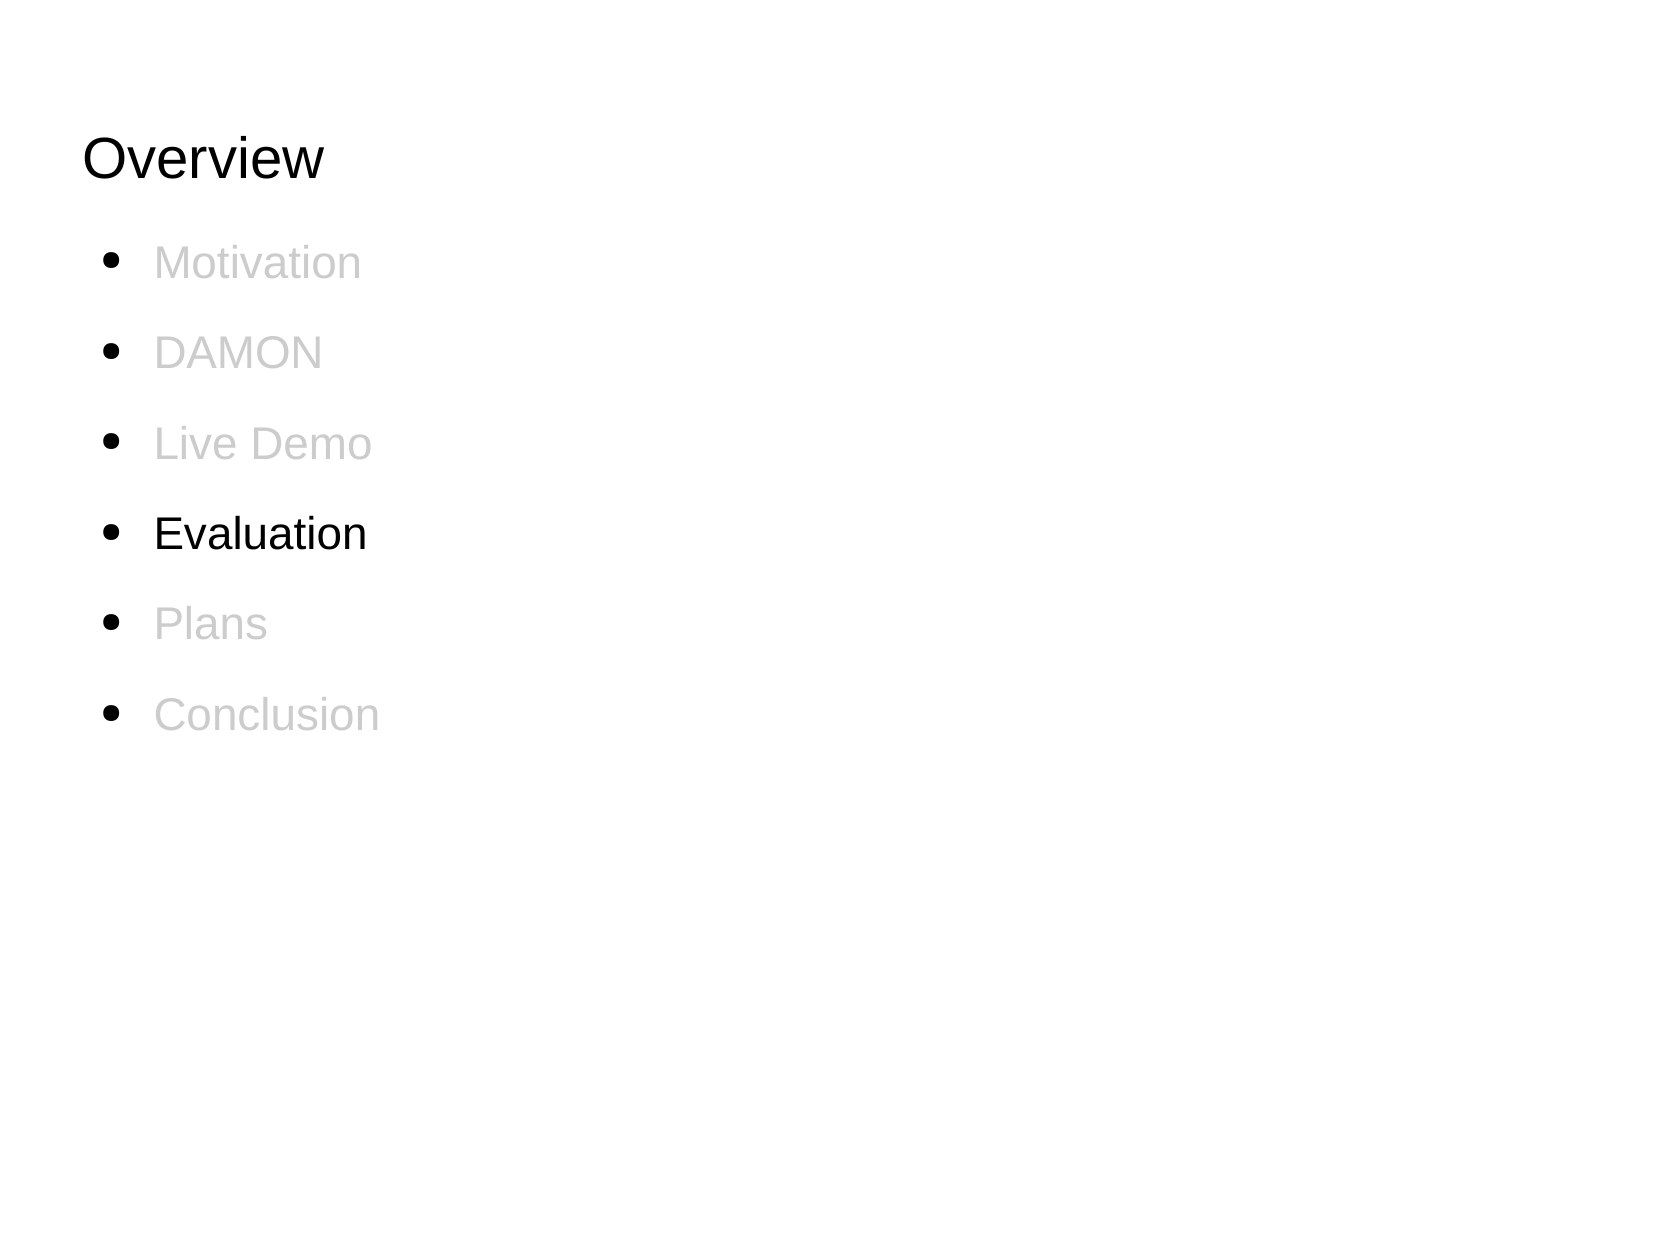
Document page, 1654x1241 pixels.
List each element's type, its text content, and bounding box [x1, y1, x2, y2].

title Overview [82, 108, 1571, 210]
list Motivation DAMON Live Demo Evaluation Plans Conclusion [82, 236, 1571, 1111]
